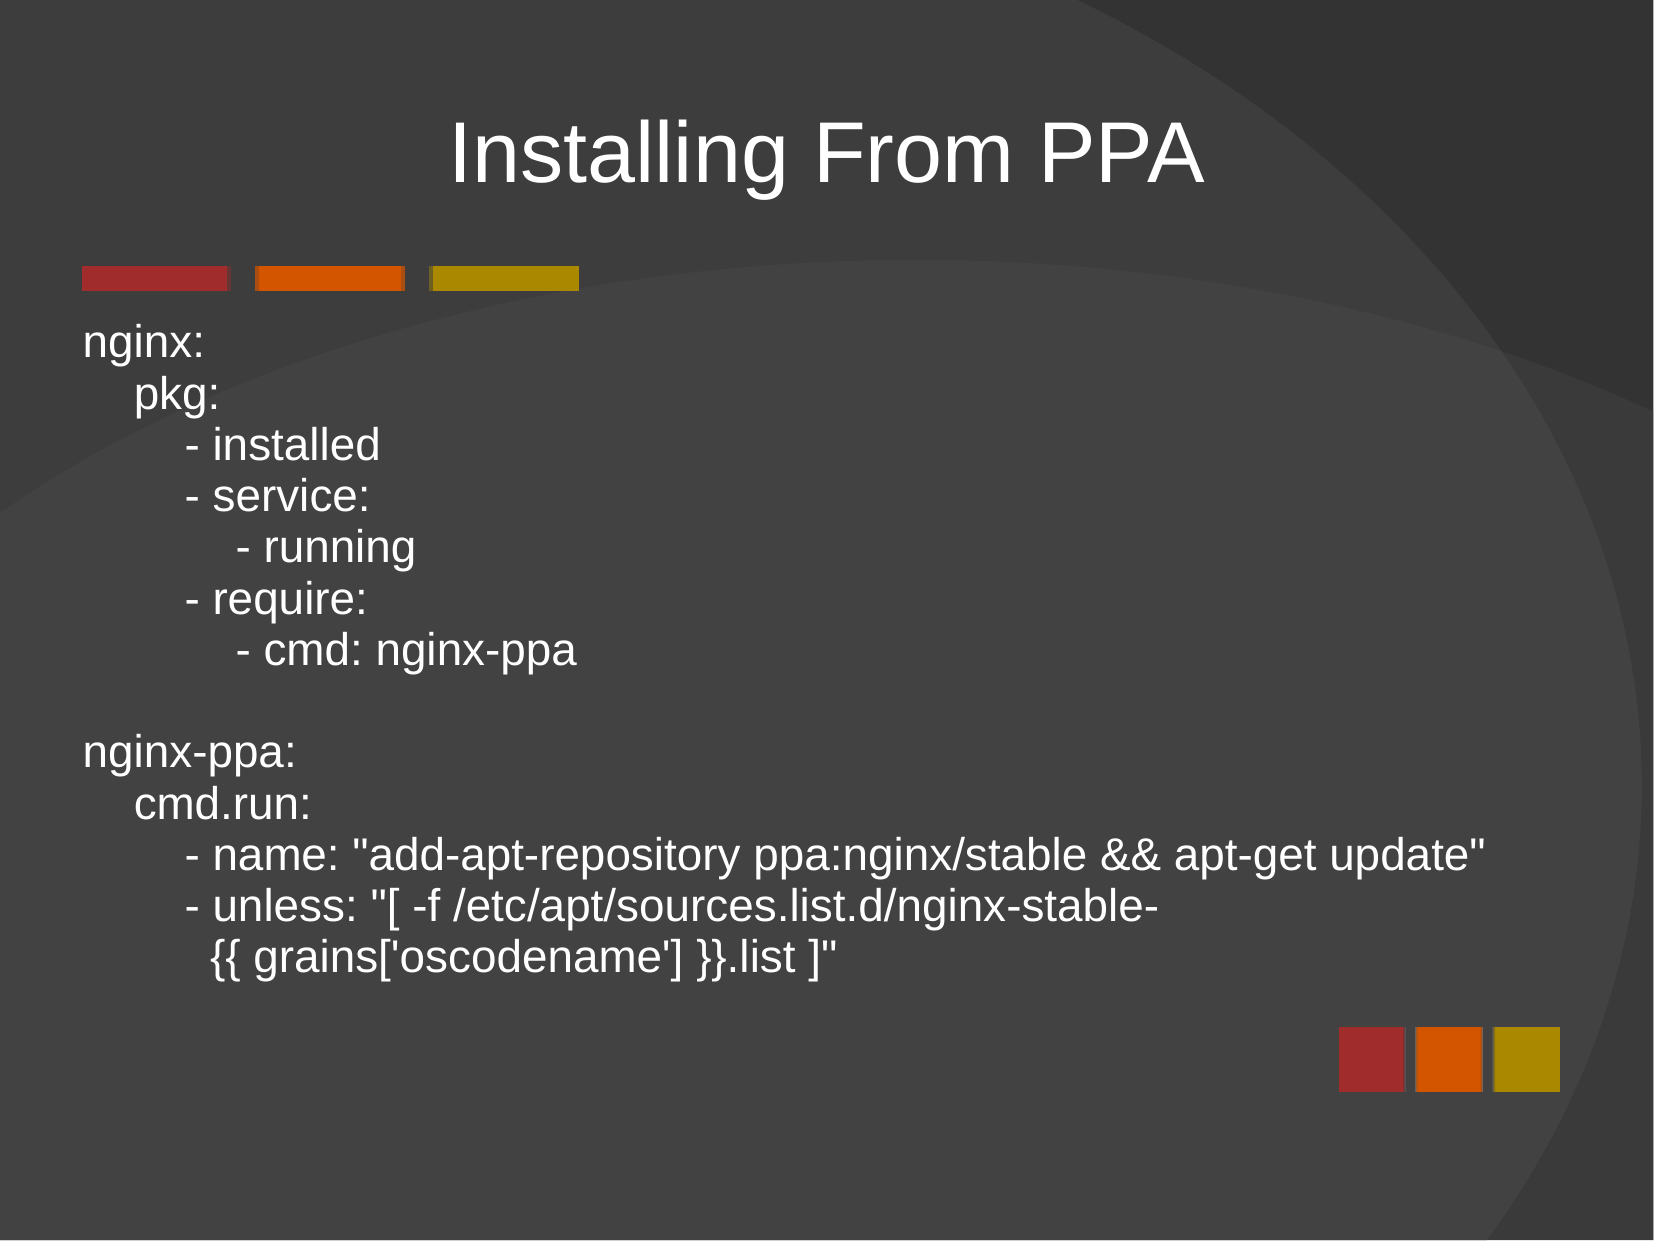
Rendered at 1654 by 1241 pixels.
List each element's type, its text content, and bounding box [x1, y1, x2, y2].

picture [1339, 1027, 1560, 1092]
title Installing From PPA [82, 49, 1571, 257]
subtitle nginx: pkg: - installed - service: - running - require: - cmd: nginx-ppa nginx-ppa: cmd.run: - name: "add-apt-repository ppa:nginx/stable && apt-get update" - unless: "[ -f /etc/apt/sources.list.d/nginx-stable- {{ grains['oscodename'] }}.list ]" [82, 289, 1571, 1010]
picture [82, 266, 579, 289]
